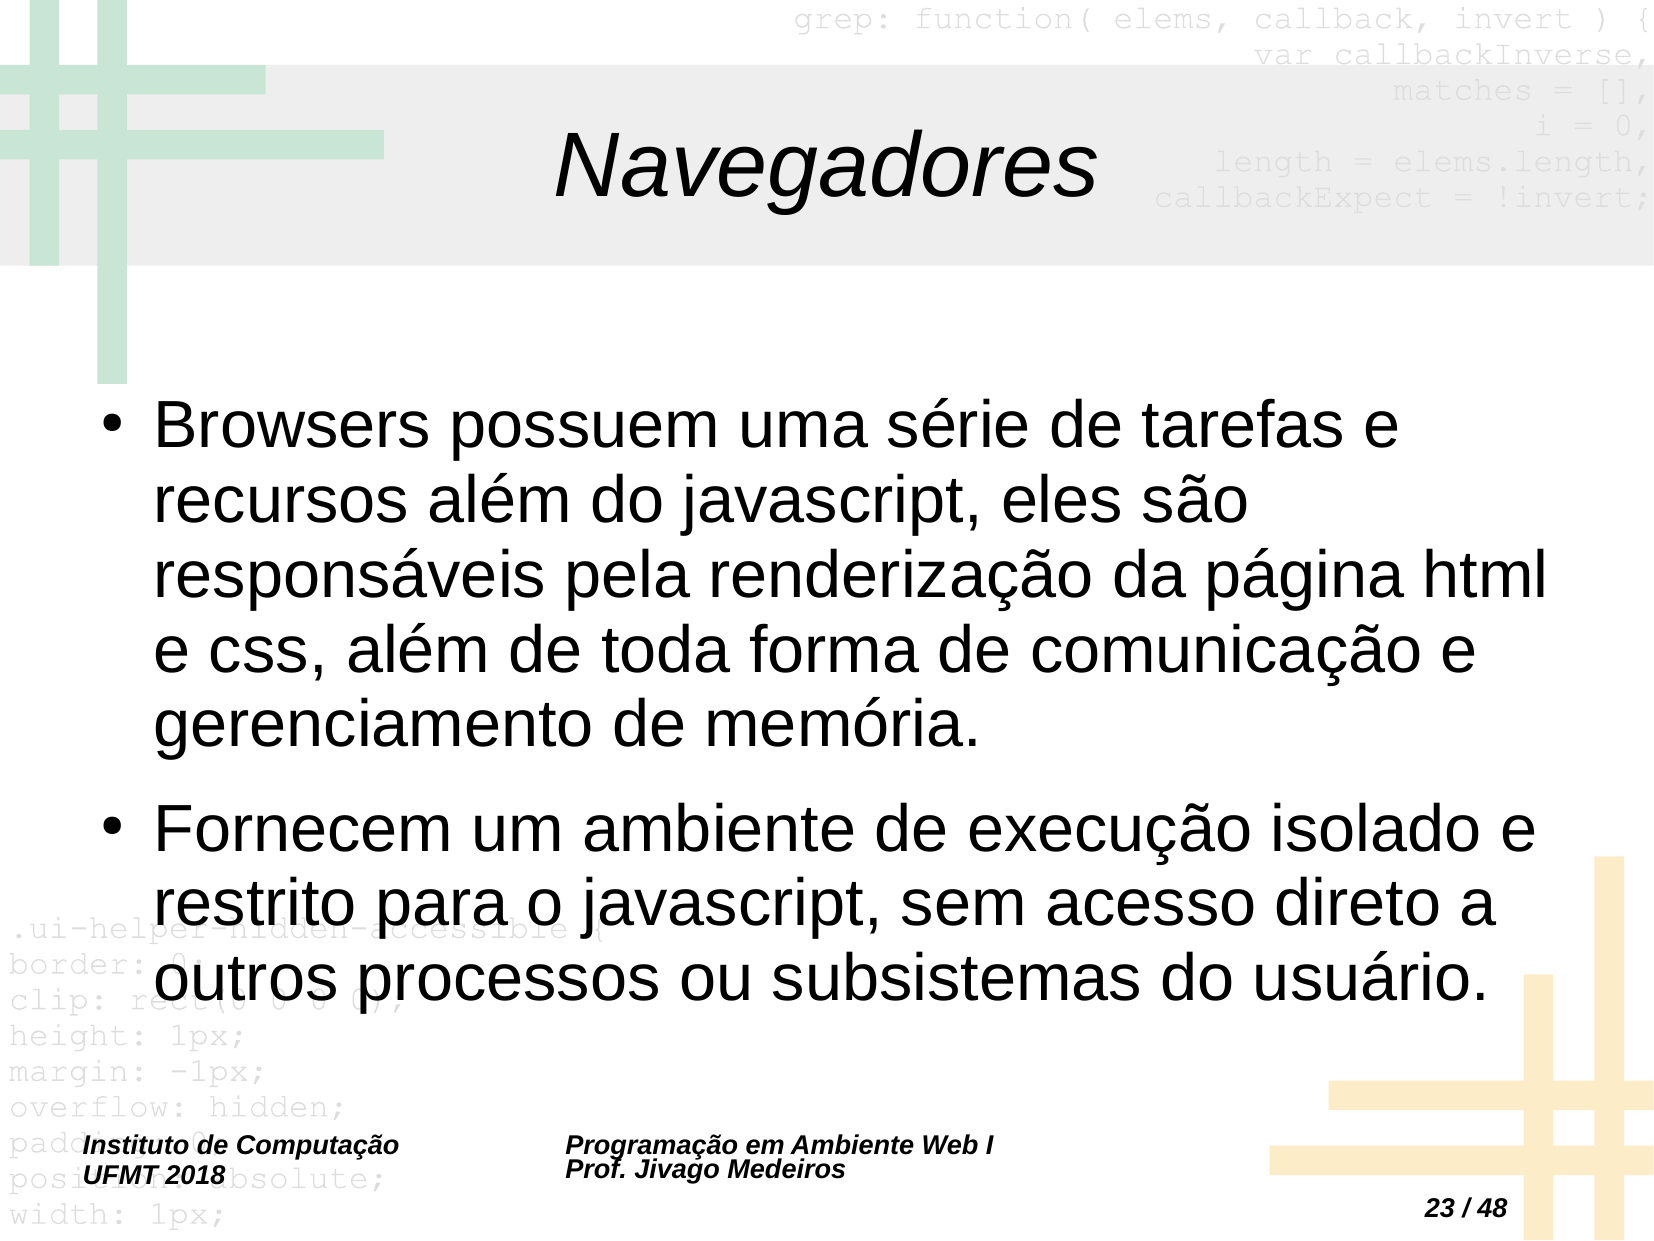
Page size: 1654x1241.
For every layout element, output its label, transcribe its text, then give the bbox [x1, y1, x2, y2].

list Browsers possuem uma série de tarefas e recursos além do javascript, eles são responsáveis pela renderização da página html e css, além de toda forma de comunicação e gerenciamento de memória. Fornecem um ambiente de execução isolado e restrito para o javascript, sem acesso direto a outros processos ou subsistemas do usuário. [82, 290, 1571, 1113]
title Navegadores [82, 61, 1571, 269]
